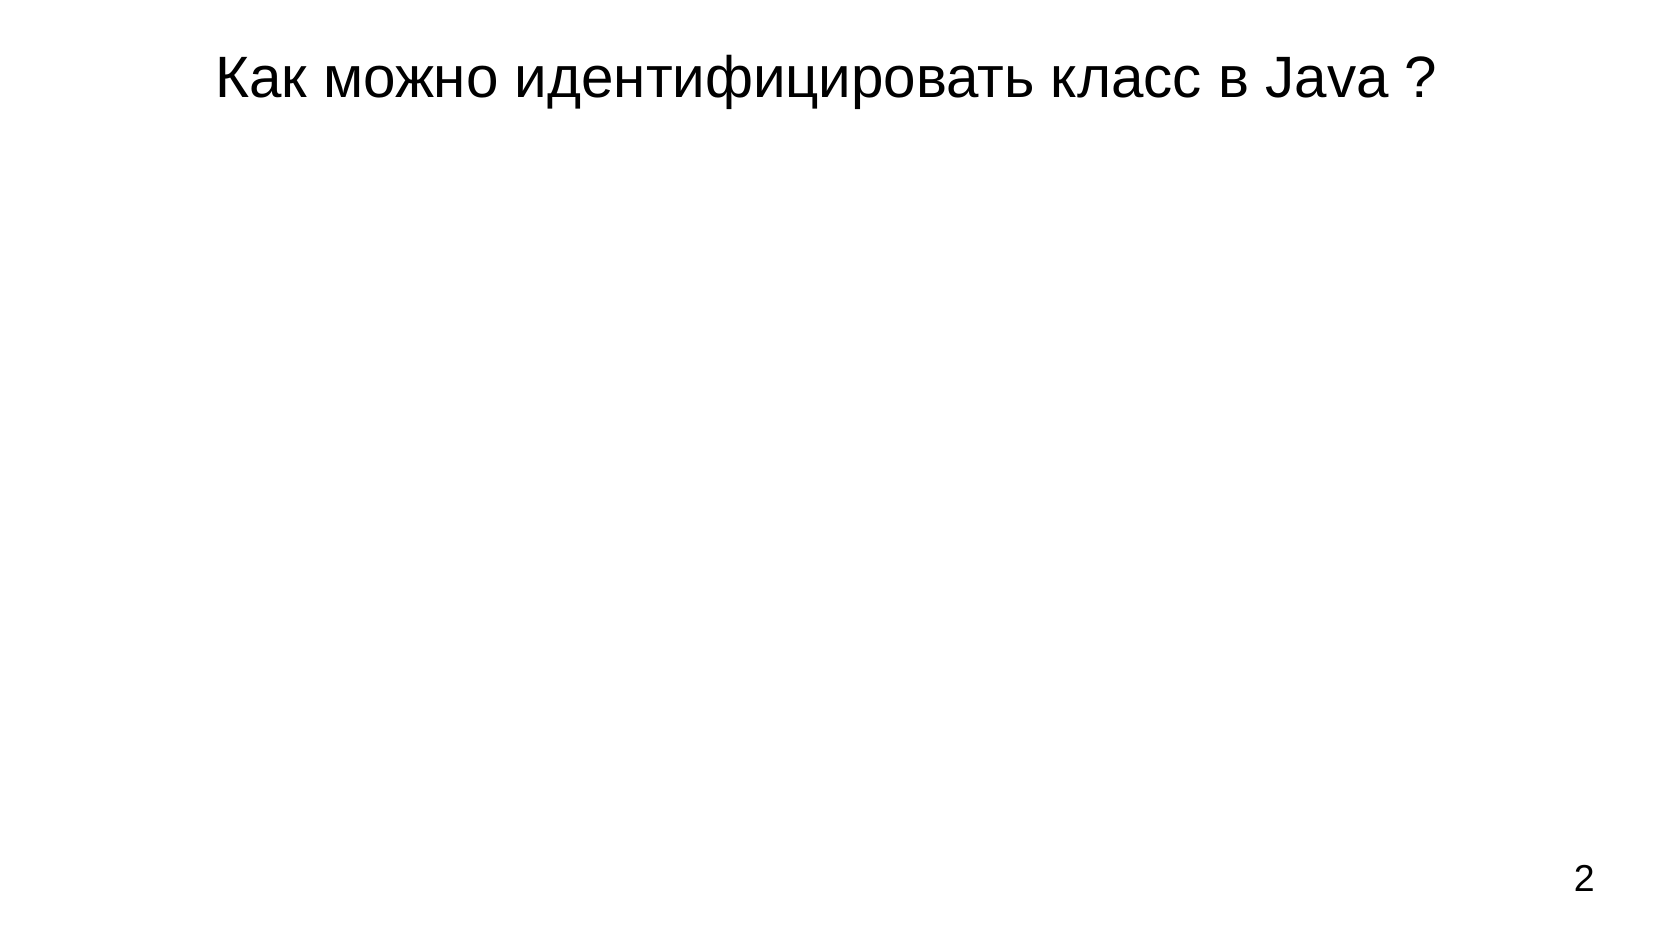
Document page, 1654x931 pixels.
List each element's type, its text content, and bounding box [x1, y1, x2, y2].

text_box Как можно идентифицировать класс в Java ? [147, 37, 1506, 183]
text_box 2 [1559, 850, 1642, 908]
